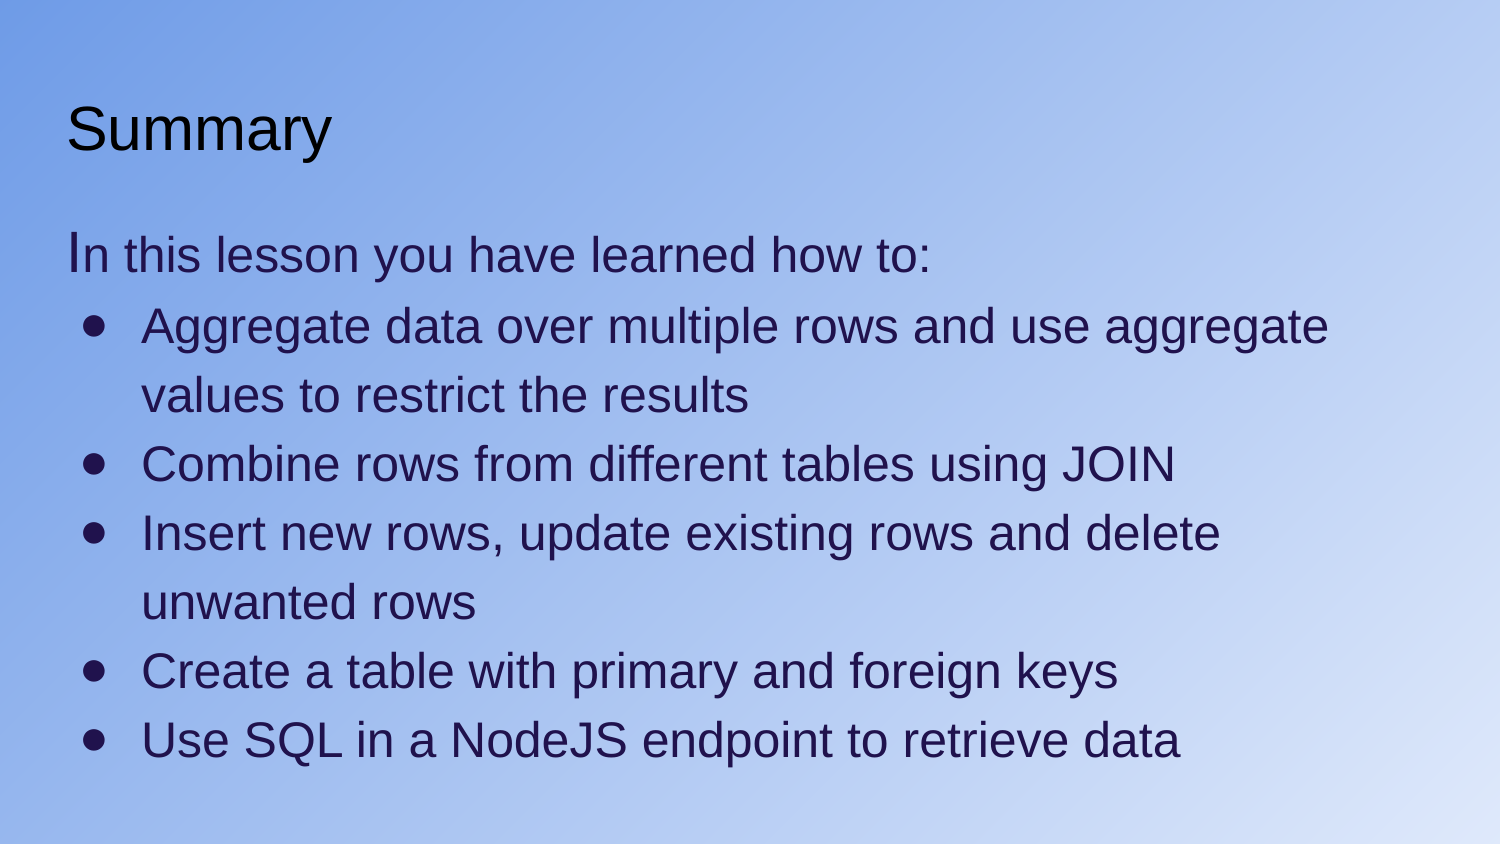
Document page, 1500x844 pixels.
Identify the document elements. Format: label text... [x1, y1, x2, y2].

title Summary [51, 72, 1449, 167]
list In this lesson you have learned how to: Aggregate data over multiple rows and use aggregate values to restrict the results Combine rows from different tables using JOIN Insert new rows, update existing rows and delete unwanted rows Create a table with primary and foreign keys Use SQL in a NodeJS endpoint to retrieve data [51, 189, 1449, 750]
